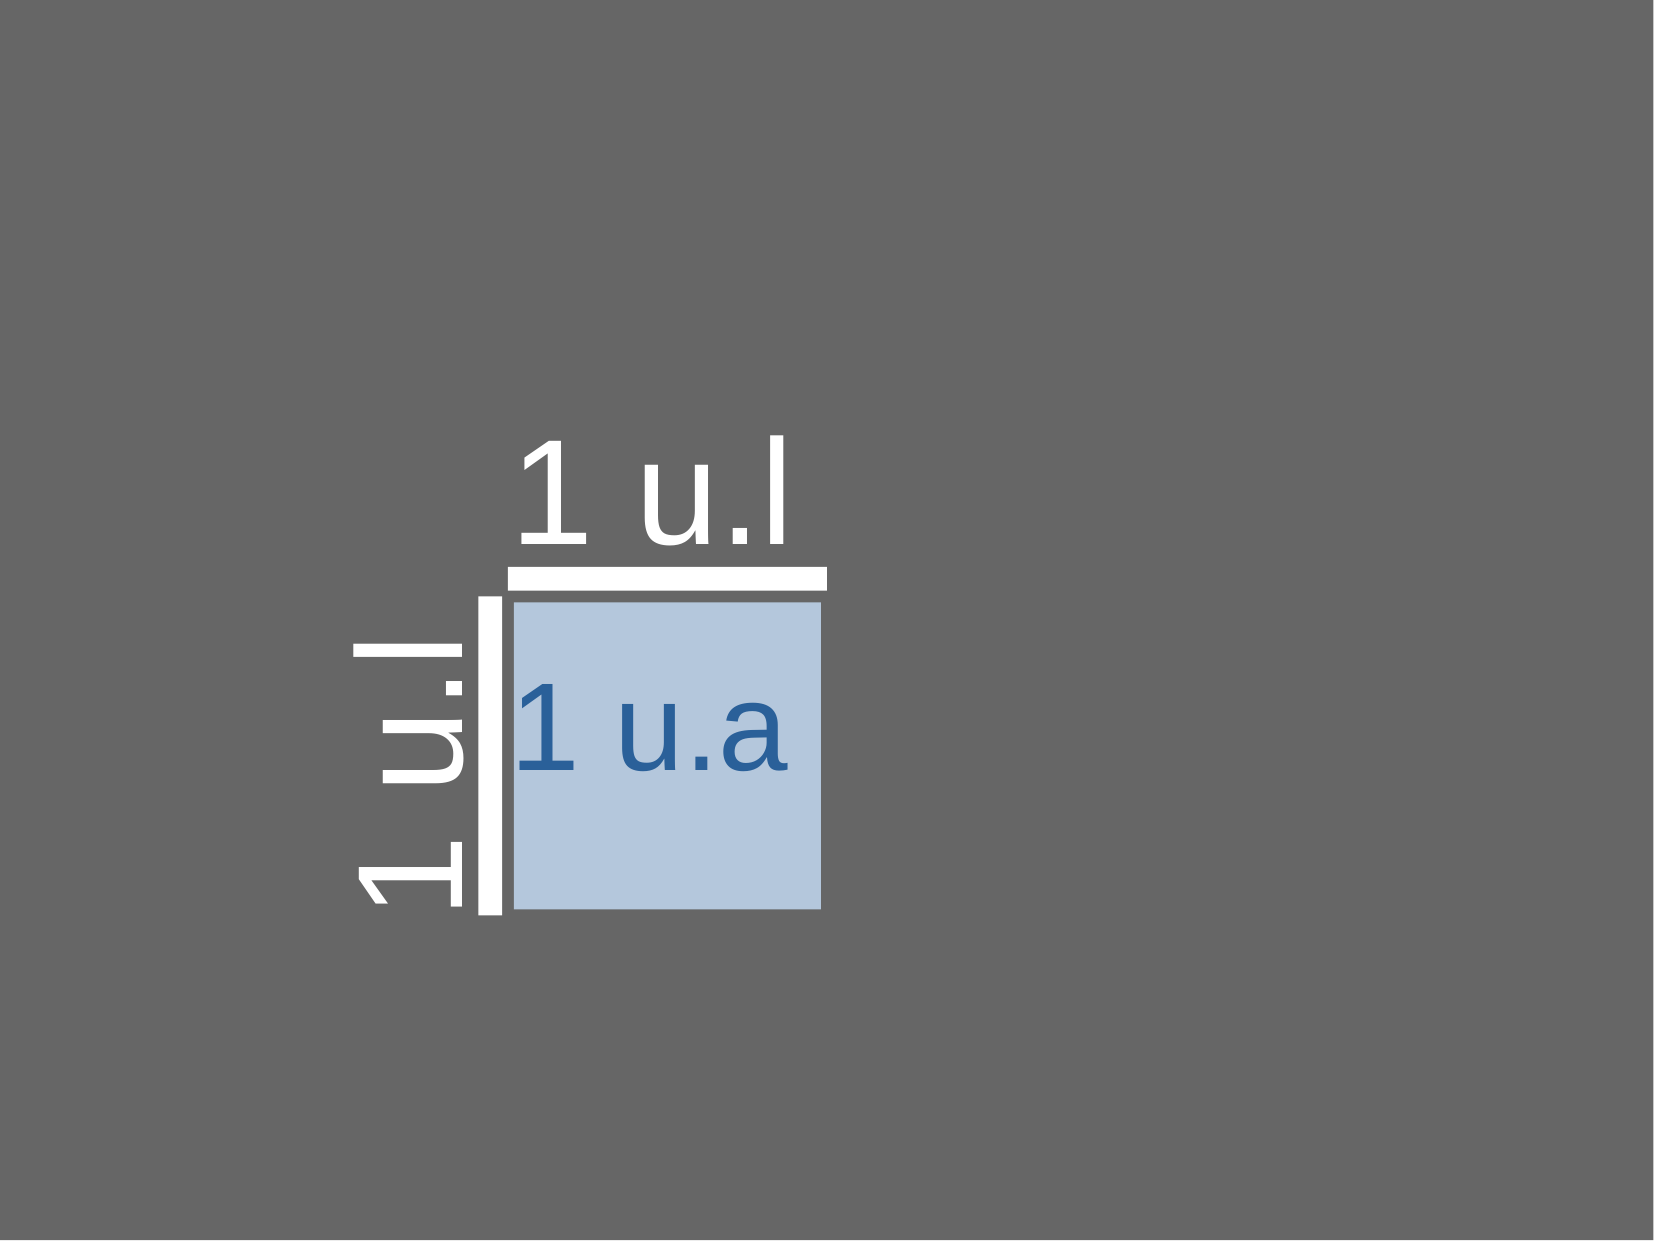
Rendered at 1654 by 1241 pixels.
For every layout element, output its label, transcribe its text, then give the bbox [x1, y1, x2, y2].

text_box 1 u.l [496, 401, 993, 603]
text_box 1 u.l [318, 437, 520, 934]
text_box 1 u.a [496, 649, 993, 851]
text_box [0, 0, 1654, 1241]
